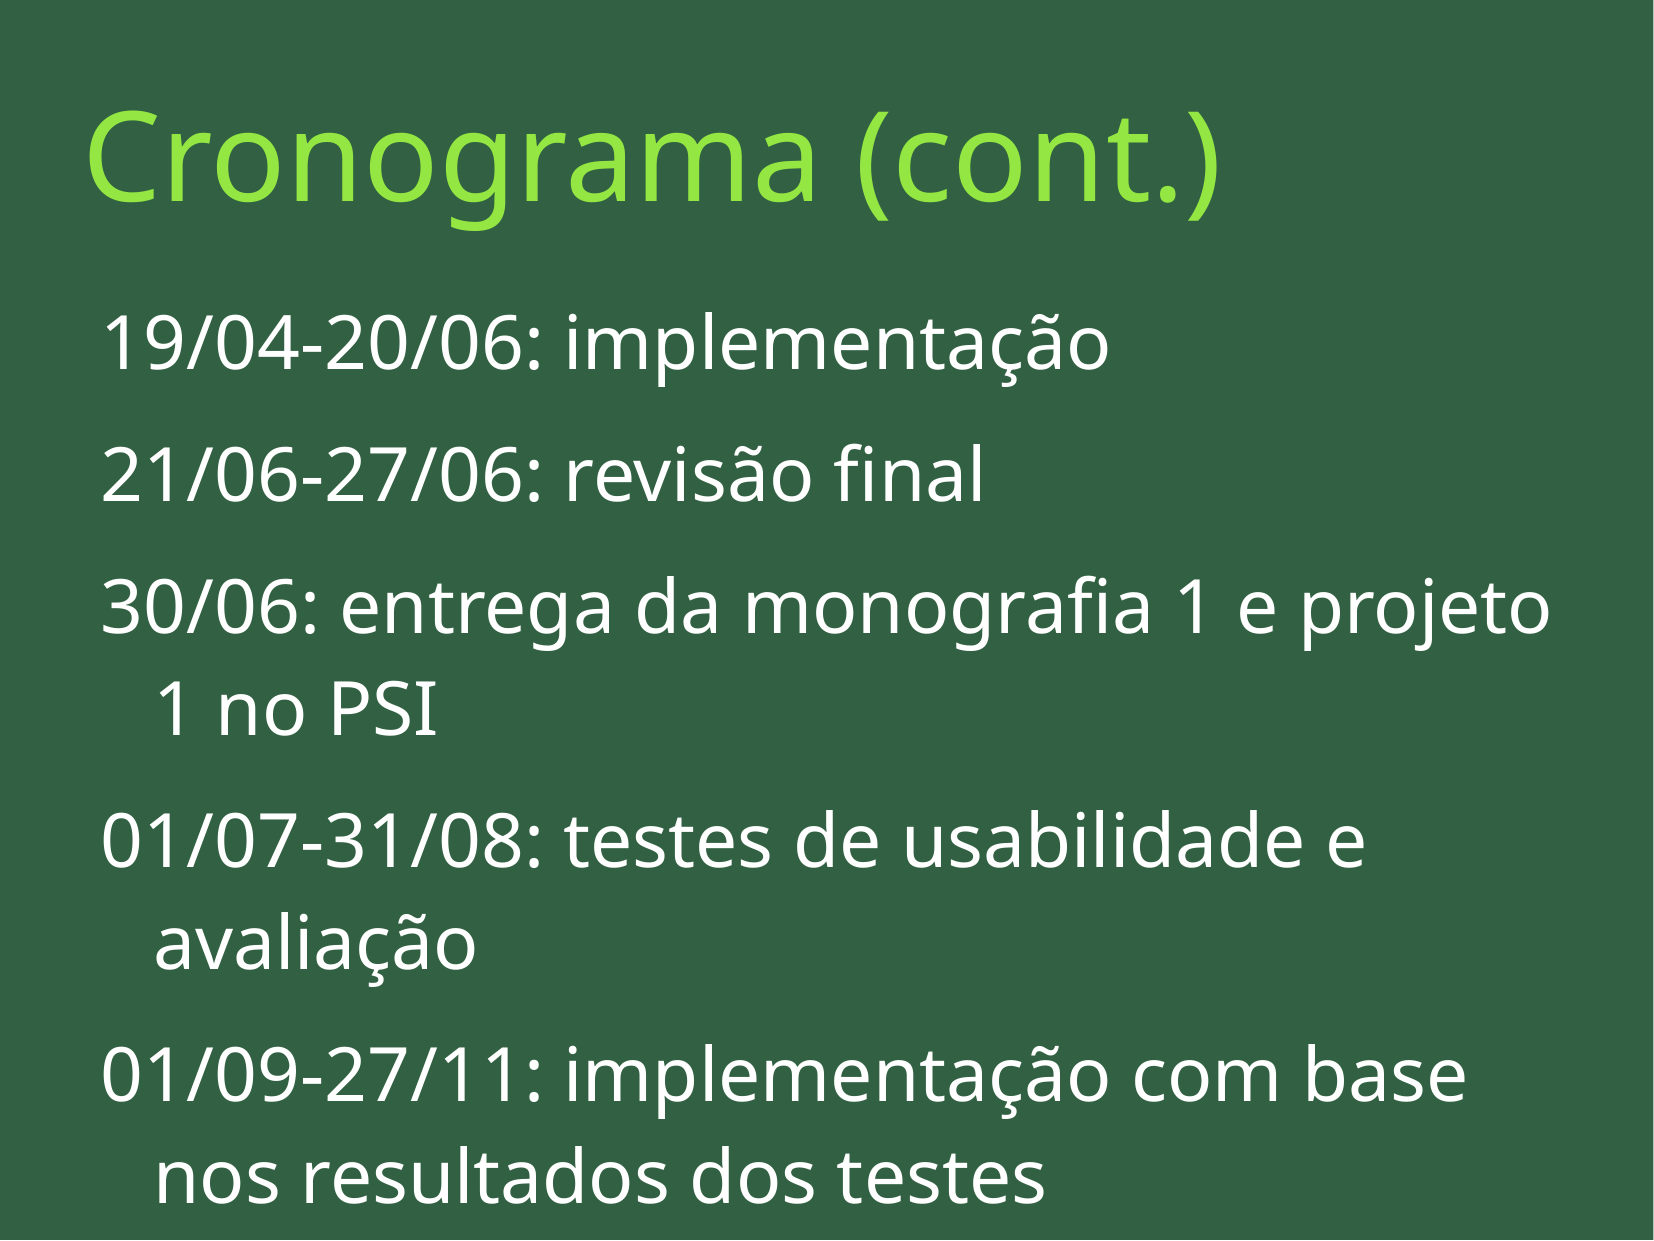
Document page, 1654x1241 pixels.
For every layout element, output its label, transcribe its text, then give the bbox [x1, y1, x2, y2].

title Cronograma (cont.) [82, 49, 1571, 257]
list 19/04-20/06: implementação 21/06-27/06: revisão final 30/06: entrega da monografia 1 e projeto 1 no PSI 01/07-31/08: testes de usabilidade e avaliação 01/09-27/11: implementação com base nos resultados dos testes 30/11: entrega da monografia 2 e projeto 2 no PCS [82, 289, 1571, 1220]
